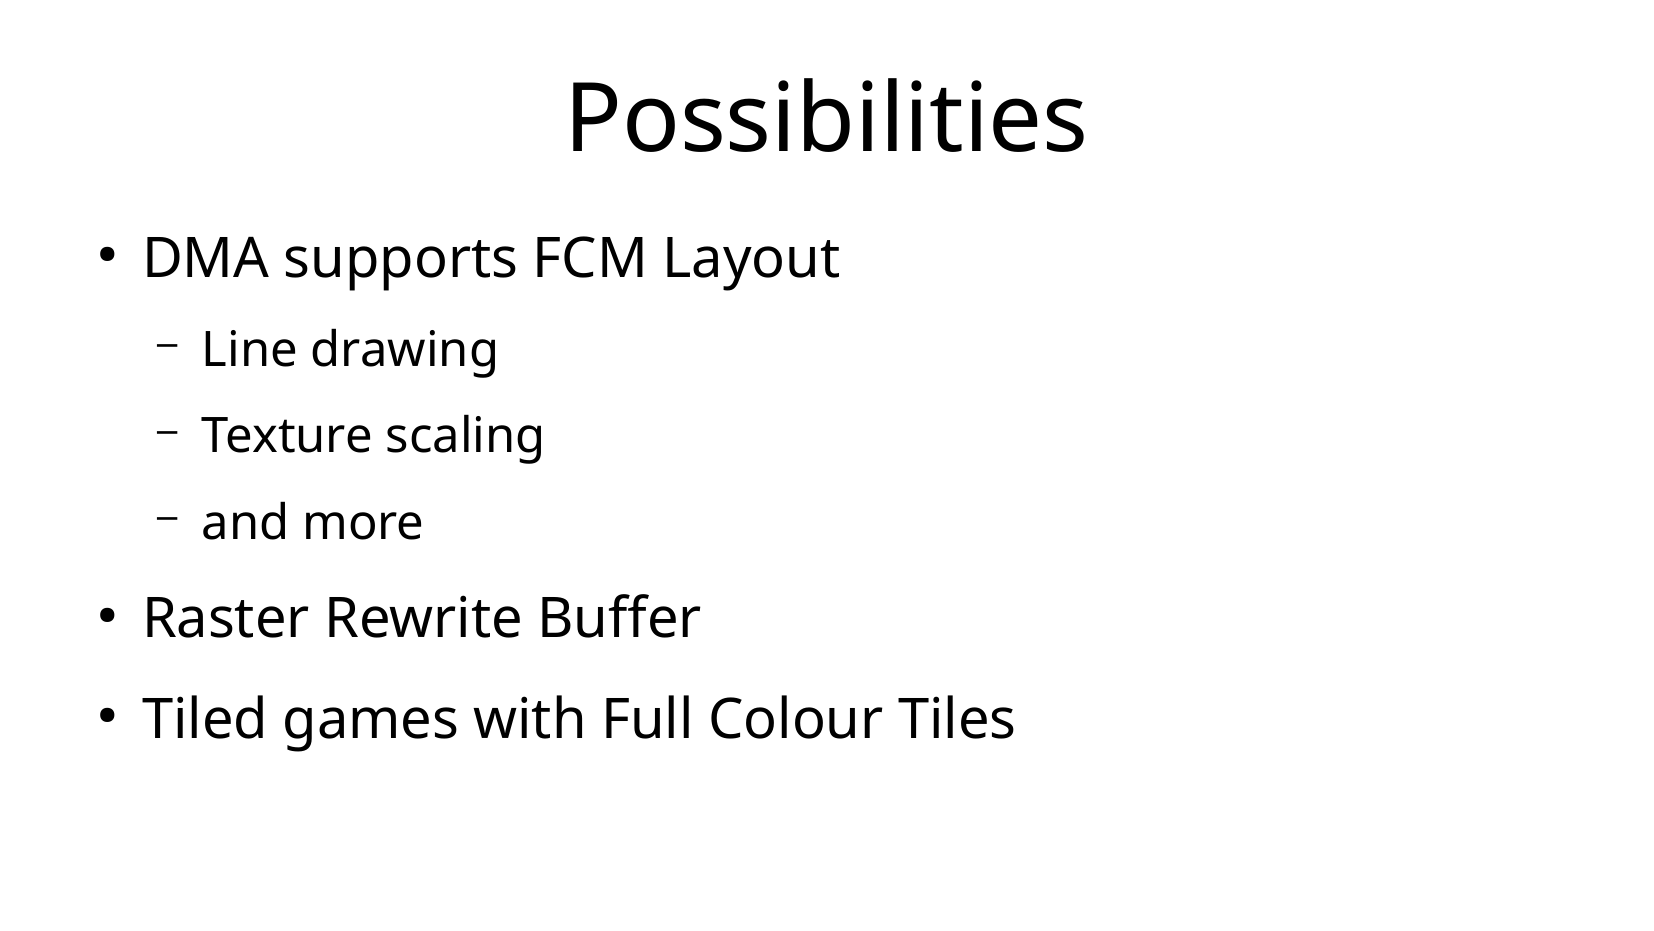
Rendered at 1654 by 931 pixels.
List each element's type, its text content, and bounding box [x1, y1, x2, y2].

title Possibilities [82, 37, 1571, 193]
list DMA supports FCM Layout Line drawing Texture scaling and more Raster Rewrite Buffer Tiled games with Full Colour Tiles [82, 217, 1571, 757]
